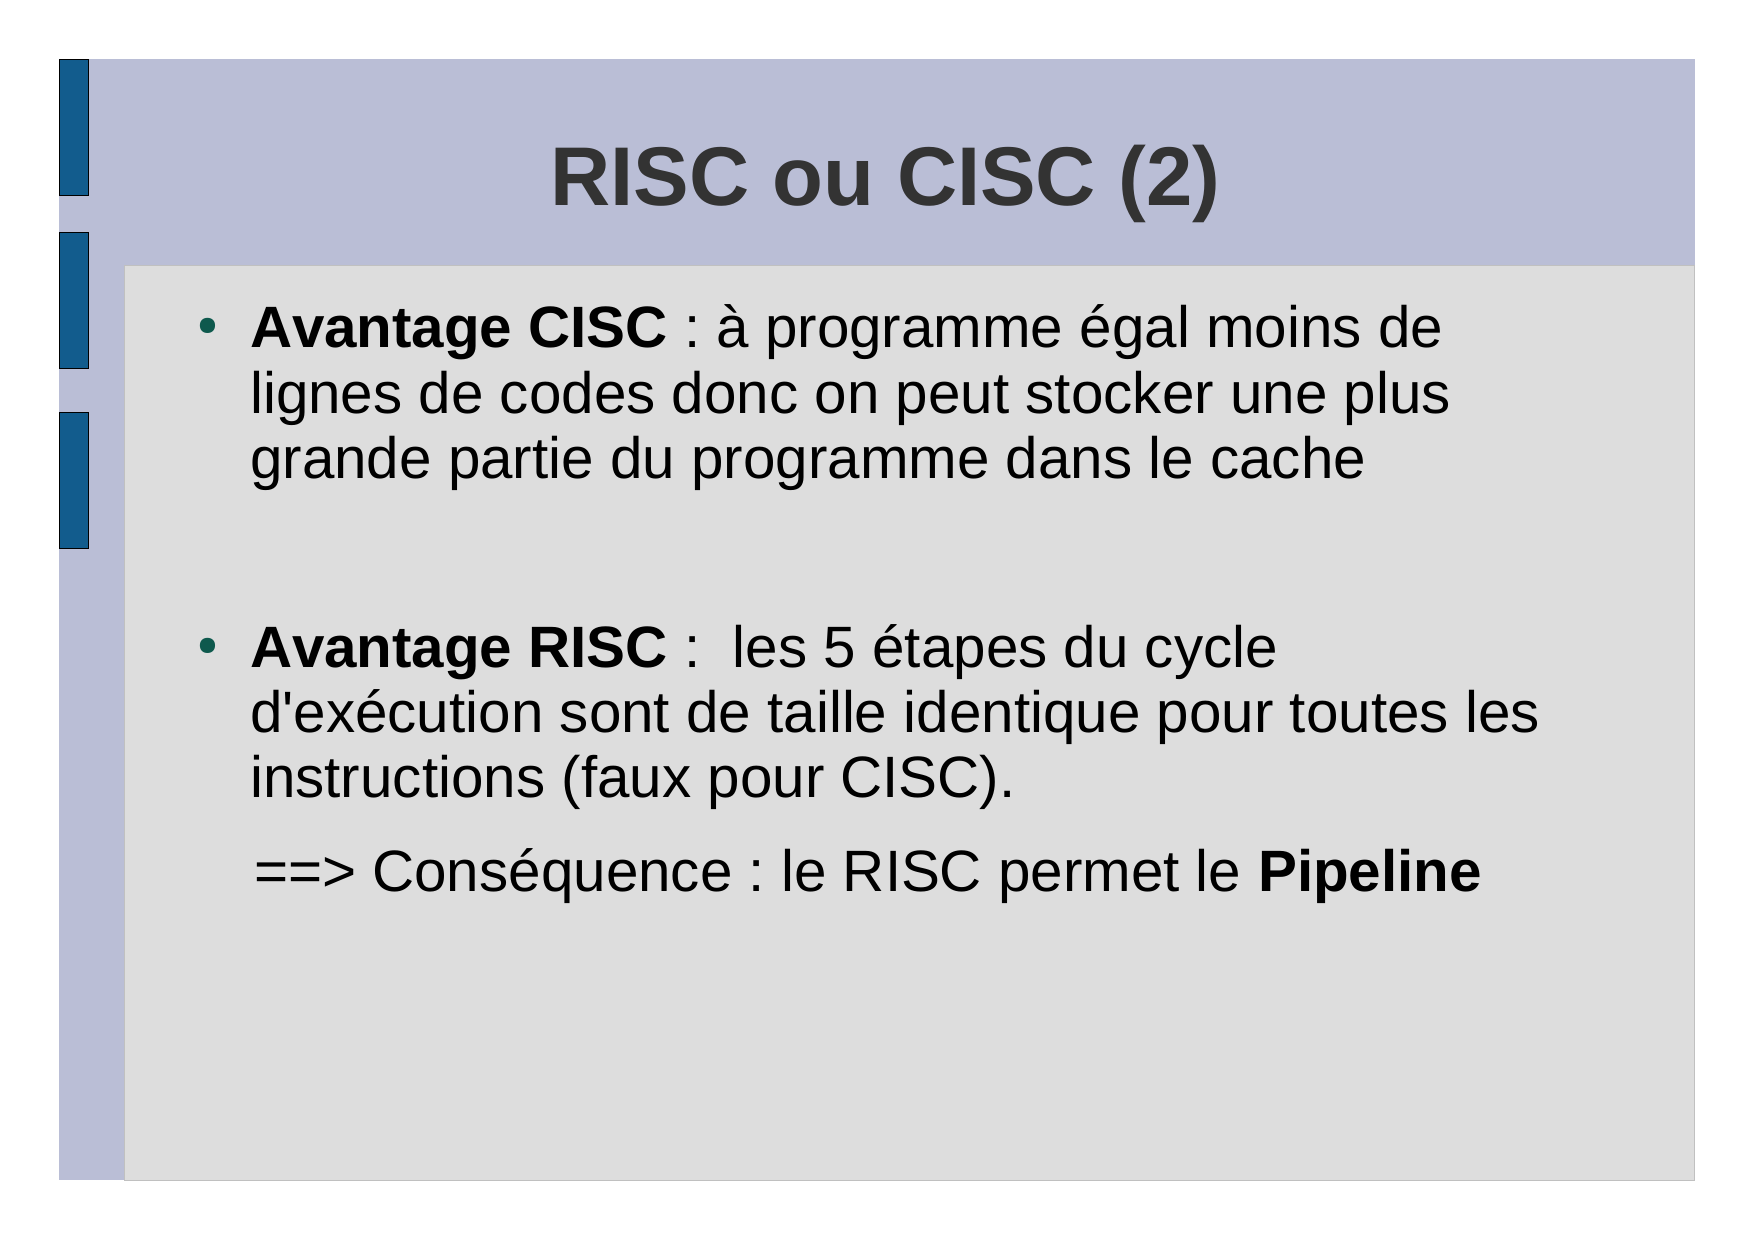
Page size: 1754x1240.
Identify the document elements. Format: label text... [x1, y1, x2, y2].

title RISC ou CISC (2) [118, 88, 1654, 266]
list Avantage CISC : à programme égal moins de lignes de codes donc on peut stocker une plus grande partie du programme dans le cache Avantage RISC : les 5 étapes du cycle d'exécution sont de taille identique pour toutes les instructions (faux pour CISC). ==> Conséquence : le RISC permet le Pipeline [179, 295, 1577, 1093]
